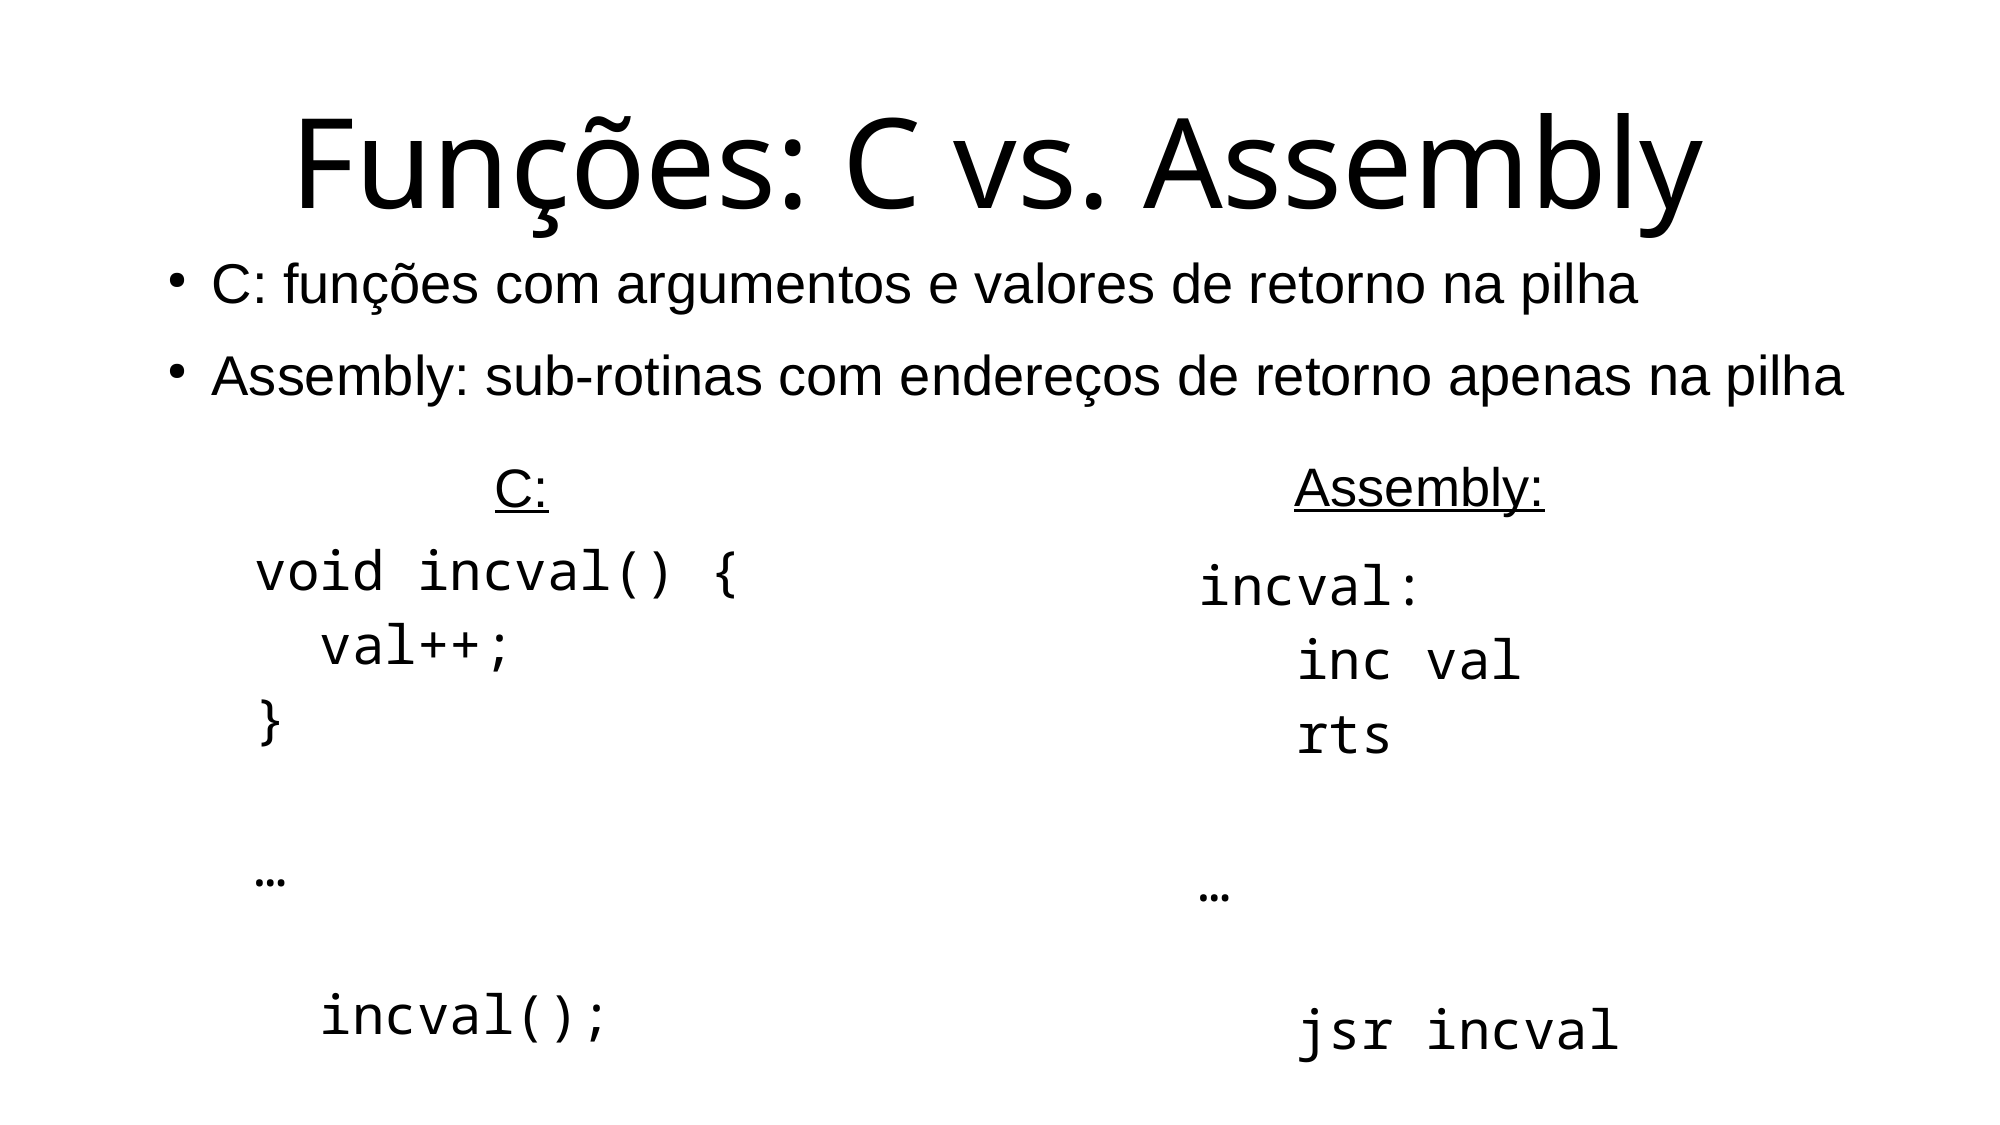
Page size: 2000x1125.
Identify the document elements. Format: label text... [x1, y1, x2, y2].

text_box incval: inc val rts … jsr incval [1183, 539, 1741, 1073]
text_box void incval() { val++; } … incval(); [240, 525, 797, 1058]
title Funções: C vs. Assembly [30, 59, 1966, 278]
text_box Assembly: [1279, 450, 1561, 526]
list C: funções com argumentos e valores de retorno na pilha Assembly: sub-rotinas com endereços de retorno apenas na pilha [137, 278, 1862, 466]
text_box C: [480, 450, 761, 527]
